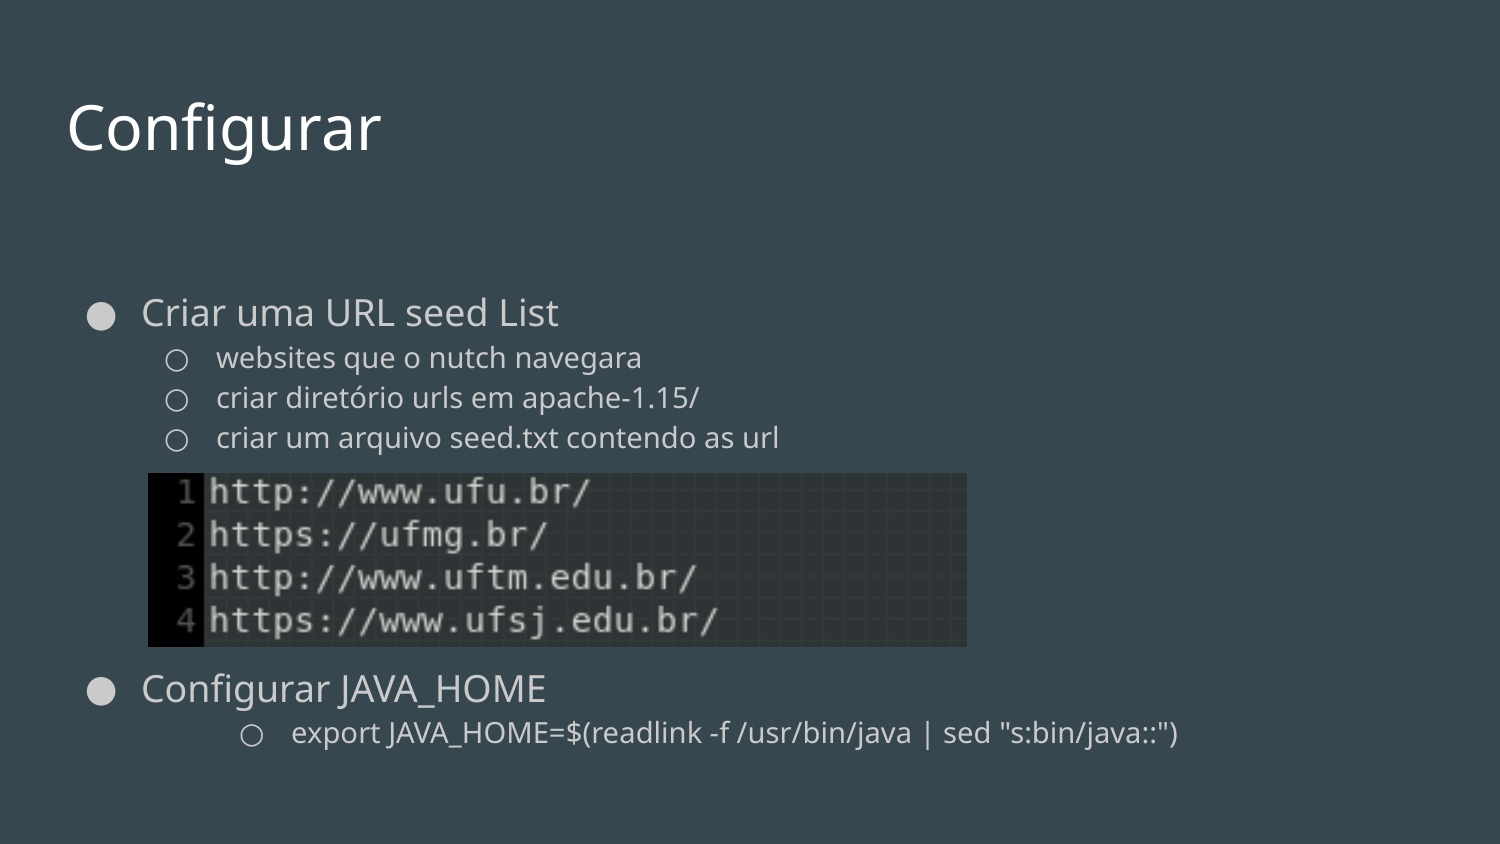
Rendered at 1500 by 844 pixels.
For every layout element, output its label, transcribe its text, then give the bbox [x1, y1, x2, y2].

title Configurar [51, 72, 1449, 167]
list Criar uma URL seed List websites que o nutch navegara criar diretório urls em apache-1.15/ criar um arquivo seed.txt contendo as url Configurar JAVA_HOME export JAVA_HOME=$(readlink -f /usr/bin/java | sed "s:bin/java::") [51, 189, 1449, 750]
picture [148, 473, 967, 647]
